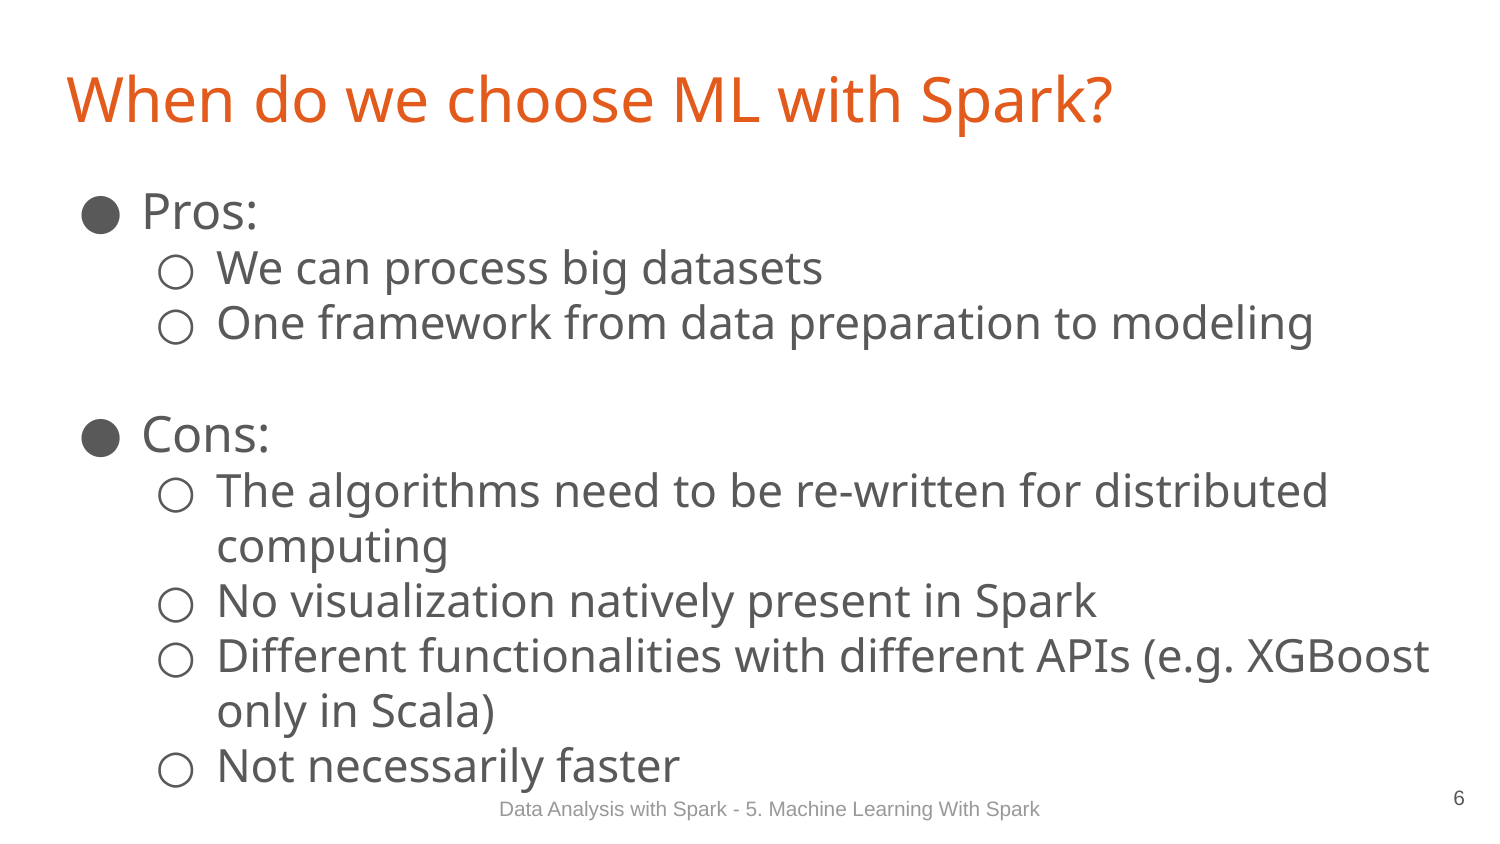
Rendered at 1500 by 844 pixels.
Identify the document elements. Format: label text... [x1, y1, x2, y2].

slide_number <number> [1389, 764, 1480, 830]
list Pros: We can process big datasets One framework from data preparation to modeling Cons: The algorithms need to be re-written for distributed computing No visualization natively present in Spark Different functionalities with different APIs (e.g. XGBoost only in Scala) Not necessarily faster [51, 164, 1449, 740]
title When do we choose ML with Spark? [51, 34, 1321, 129]
text_box Data Analysis with Spark - 5. Machine Learning With Spark [480, 781, 1059, 830]
